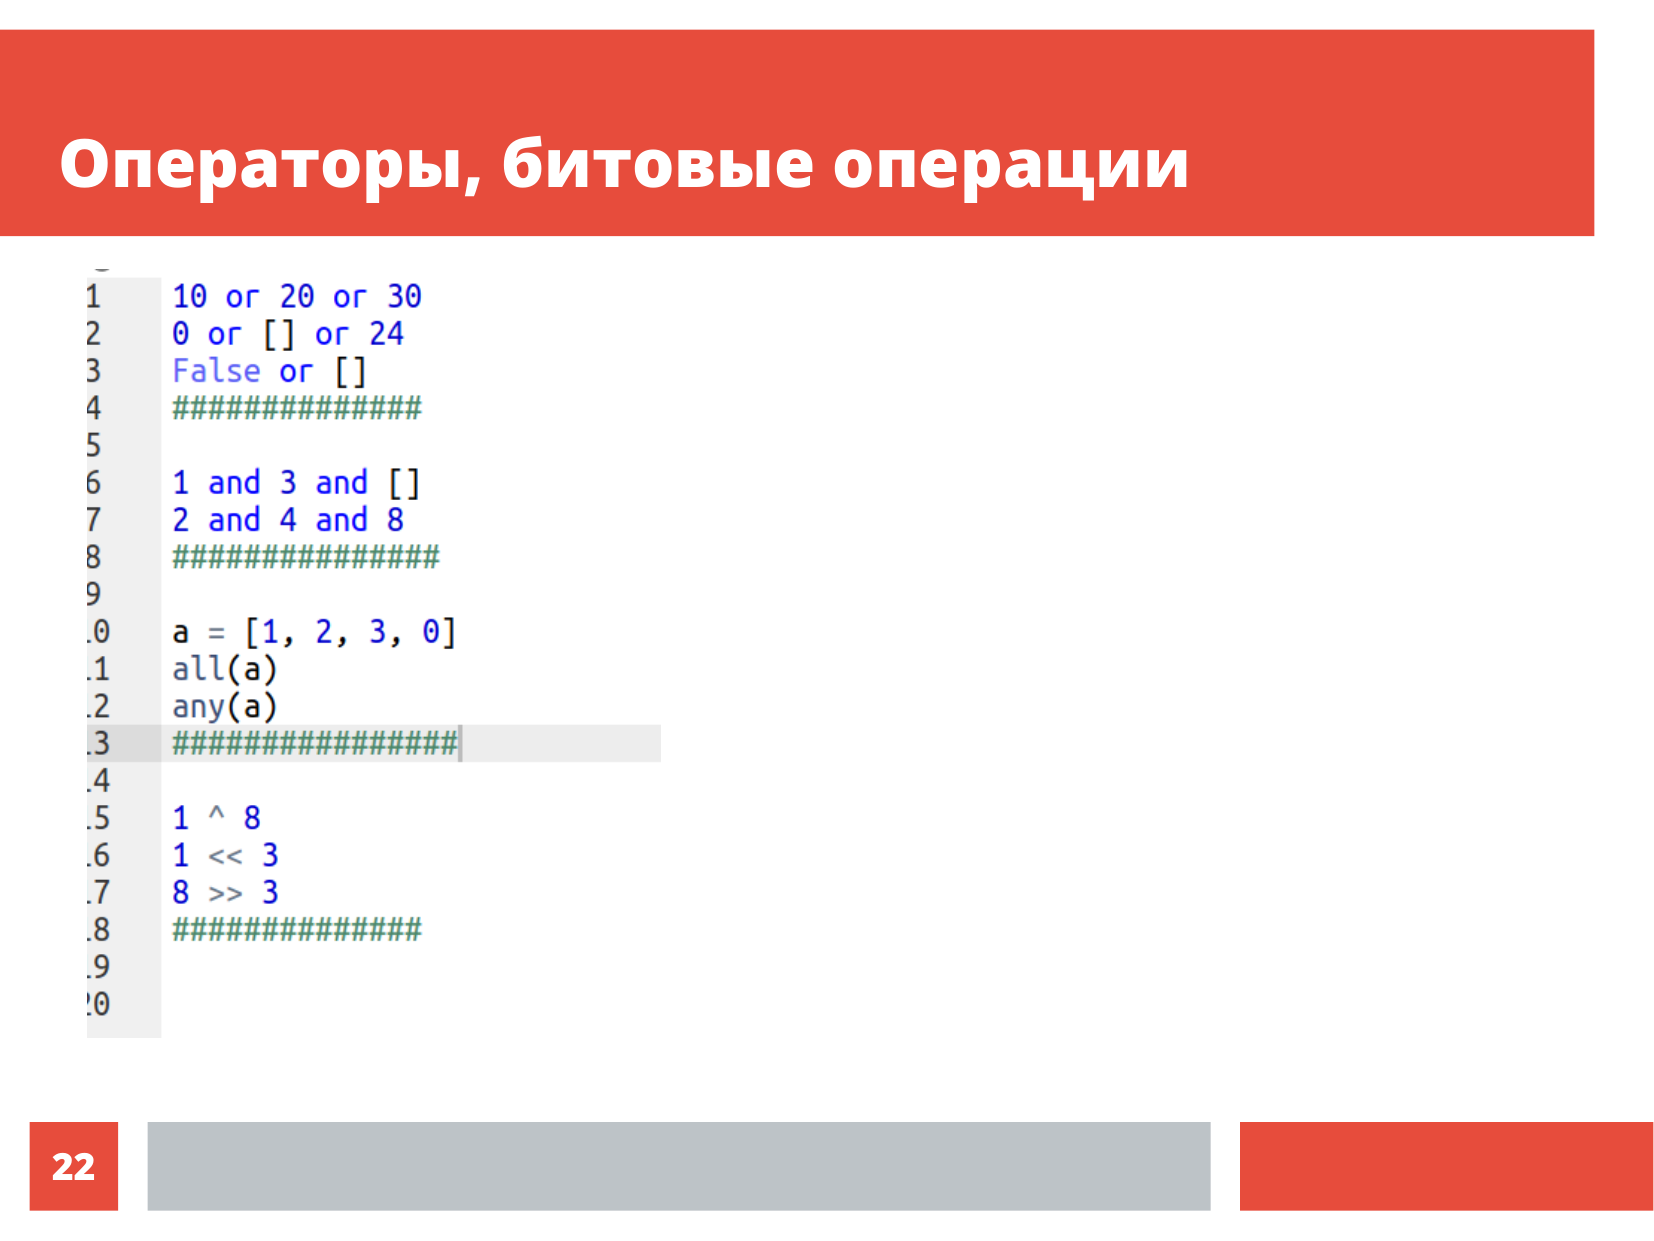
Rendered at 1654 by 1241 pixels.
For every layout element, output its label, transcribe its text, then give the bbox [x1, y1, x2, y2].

title Операторы, битовые операции [58, 59, 1594, 207]
picture [87, 269, 661, 1038]
